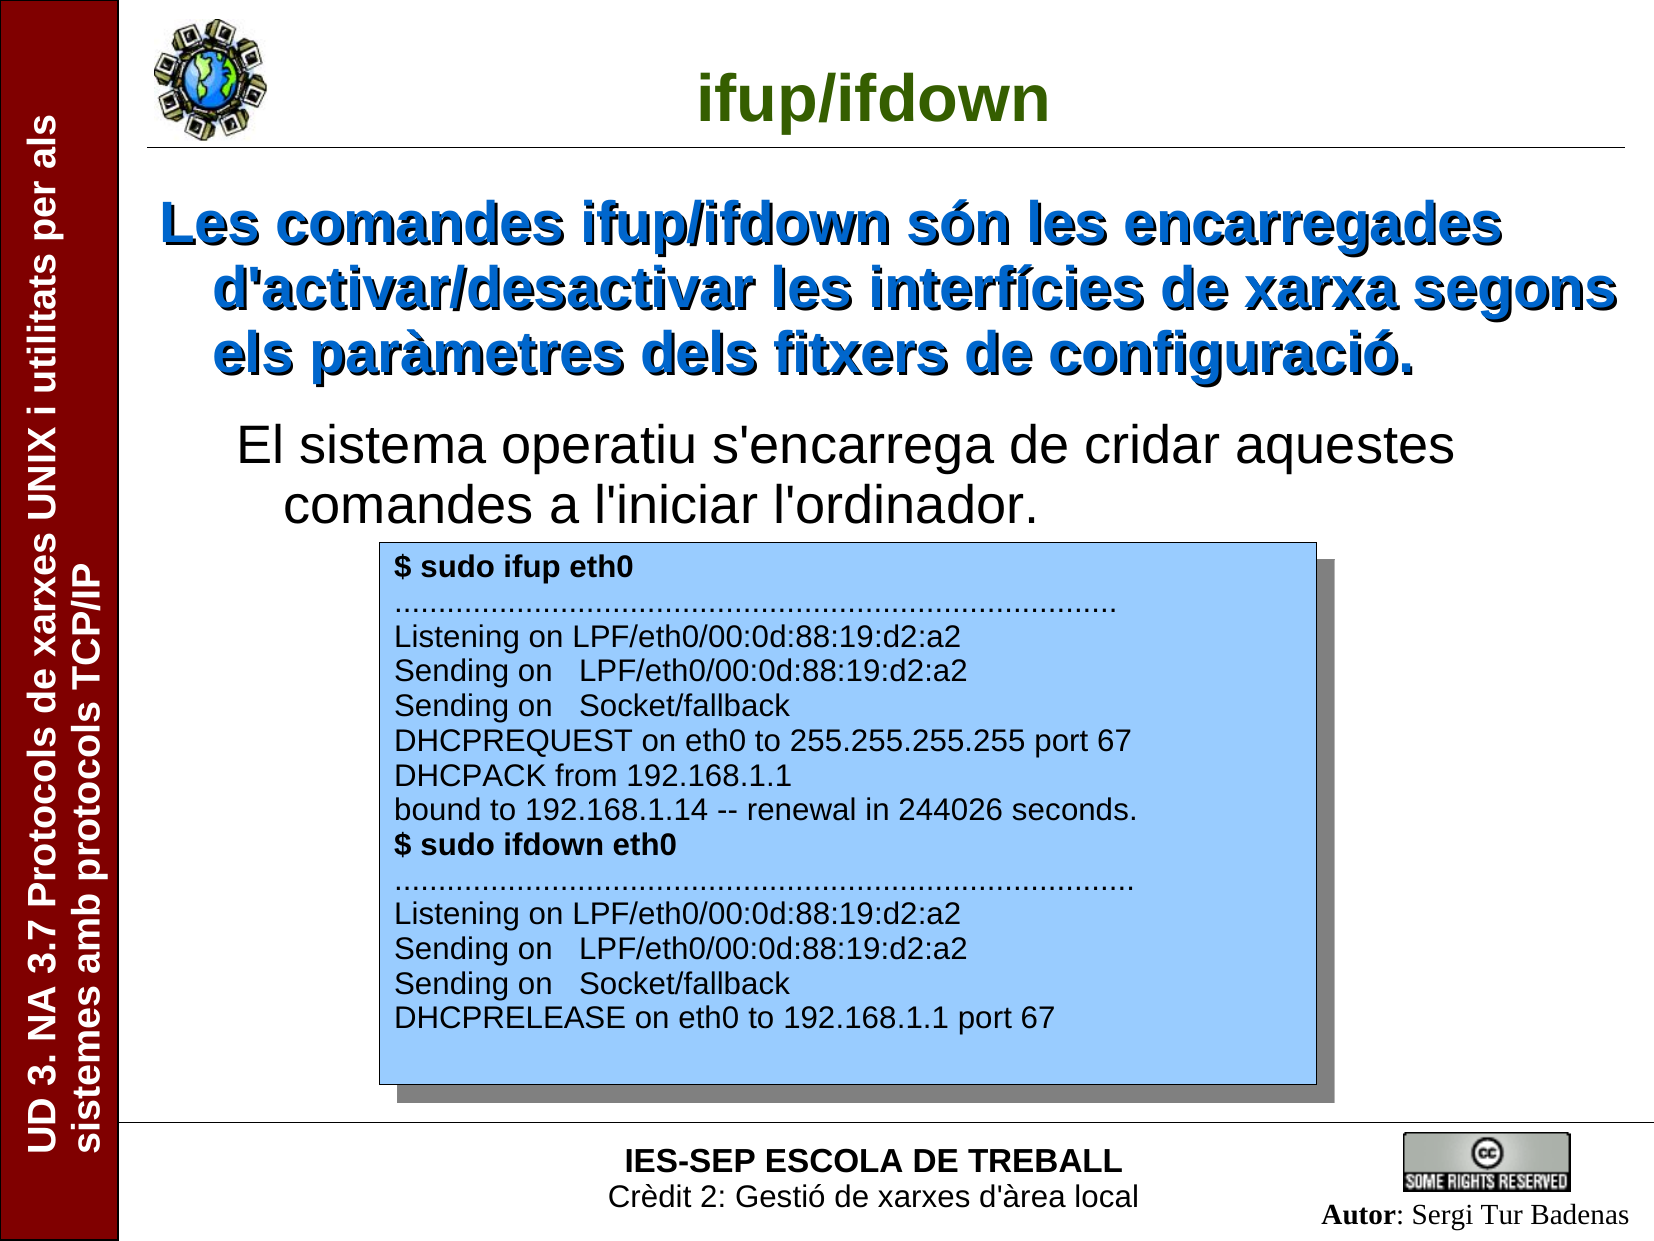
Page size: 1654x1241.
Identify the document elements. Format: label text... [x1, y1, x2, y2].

picture [1403, 1132, 1571, 1192]
picture [154, 19, 268, 49]
title ifup/ifdown [129, 49, 1619, 148]
text_box $ sudo ifup eth0 ................................................................................... Listening on LPF/eth0/00:0d:88:19:d2:a2 Sending on LPF/eth0/00:0d:88:19:d2:a2 Sending on Socket/fallback DHCPREQUEST on eth0 to 255.255.255.255 port 67 DHCPACK from 192.168.1.1 bound to 192.168.1.14 -- renewal in 244026 seconds. $ sudo ifdown eth0 ..................................................................................... Listening on LPF/eth0/00:0d:88:19:d2:a2 Sending on LPF/eth0/00:0d:88:19:d2:a2 Sending on Socket/fallback DHCPRELEASE on eth0 to 192.168.1.1 port 67 [379, 542, 1317, 1085]
list Les comandes ifup/ifdown són les encarregades d'activar/desactivar les interfícies de xarxa segons els paràmetres dels fitxers de configuració. El sistema operatiu s'encarrega de cridar aquestes comandes a l'iniciar l'ordinador. [141, 189, 1630, 1040]
